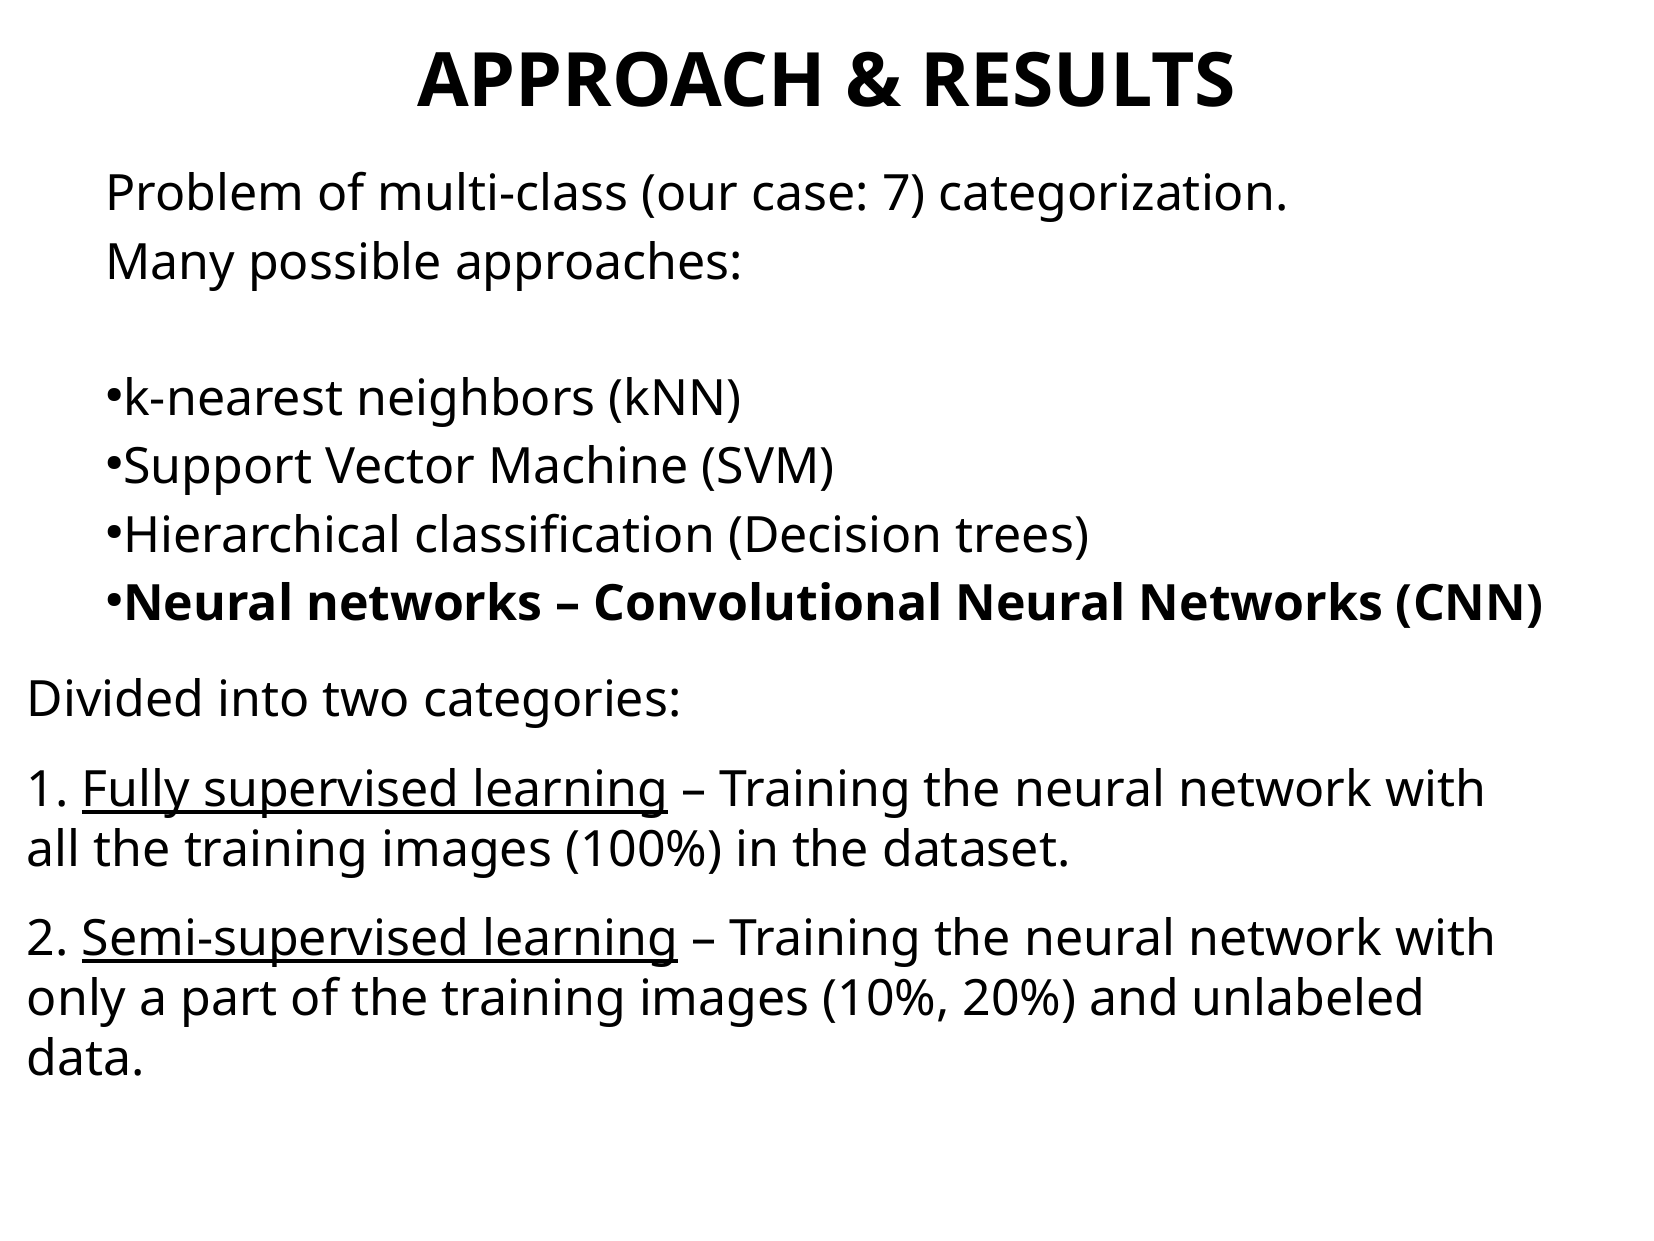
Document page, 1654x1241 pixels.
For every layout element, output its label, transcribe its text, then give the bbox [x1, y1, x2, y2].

title APPROACH & RESULTS [82, 2, 1571, 151]
list Divided into two categories: 1. Fully supervised learning – Training the neural network with all the training images (100%) in the dataset. 2. Semi-supervised learning – Training the neural network with only a part of the training images (10%, 20%) and unlabeled data. [26, 666, 1516, 1087]
text_box Problem of multi-class (our case: 7) categorization. Many possible approaches: k-nearest neighbors (kNN) Support Vector Machine (SVM) Hierarchical classification (Decision trees) Neural networks – Convolutional Neural Networks (CNN) [90, 150, 1488, 587]
